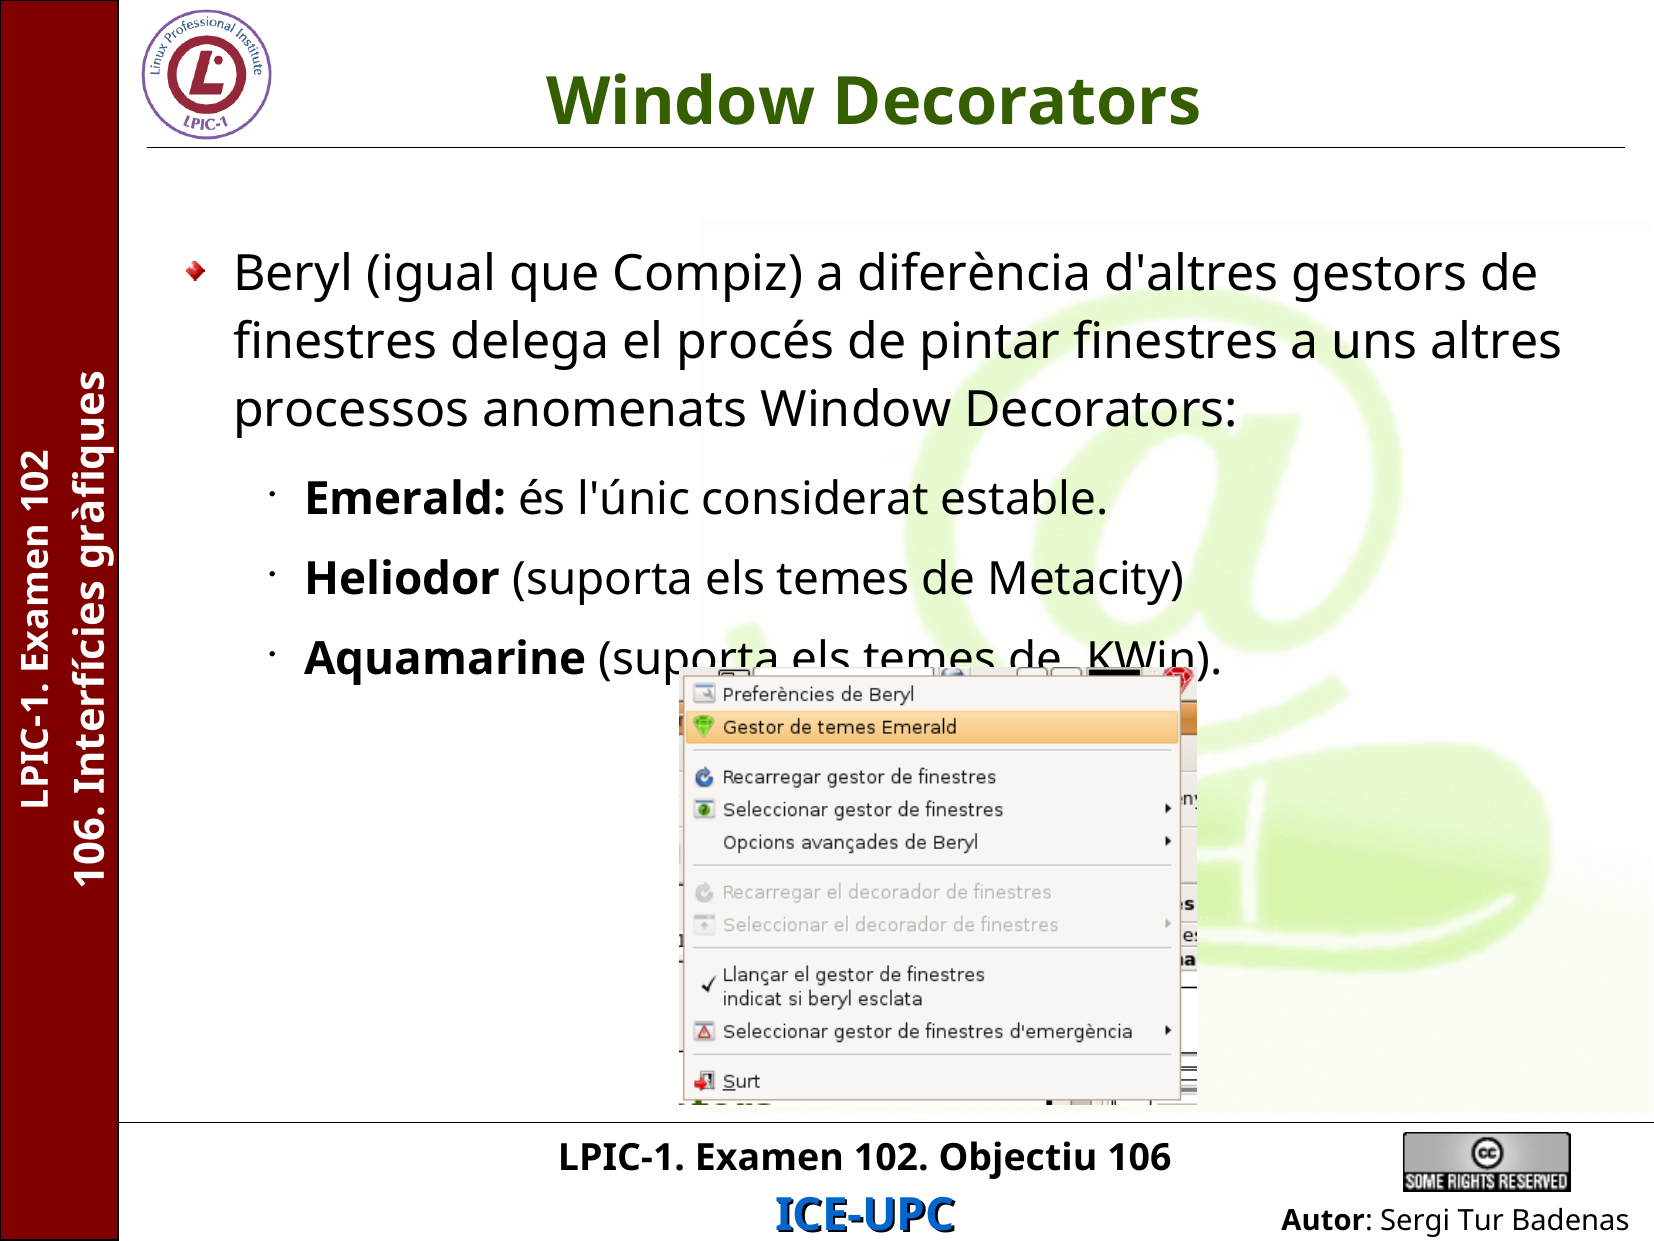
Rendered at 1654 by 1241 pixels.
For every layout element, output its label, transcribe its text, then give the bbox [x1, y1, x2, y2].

picture [679, 217, 1654, 1113]
title Window Decorators [129, 49, 1619, 148]
list Beryl (igual que Compiz) a diferència d'altres gestors de finestres delega el procés de pintar finestres a uns altres processos anomenats Window Decorators: Emerald: és l'únic considerat estable. Heliodor (suporta els temes de Metacity) Aquamarine (suporta els temes de KWin). [91, 236, 1580, 1072]
picture [1403, 1132, 1571, 1192]
picture [135, 5, 277, 49]
